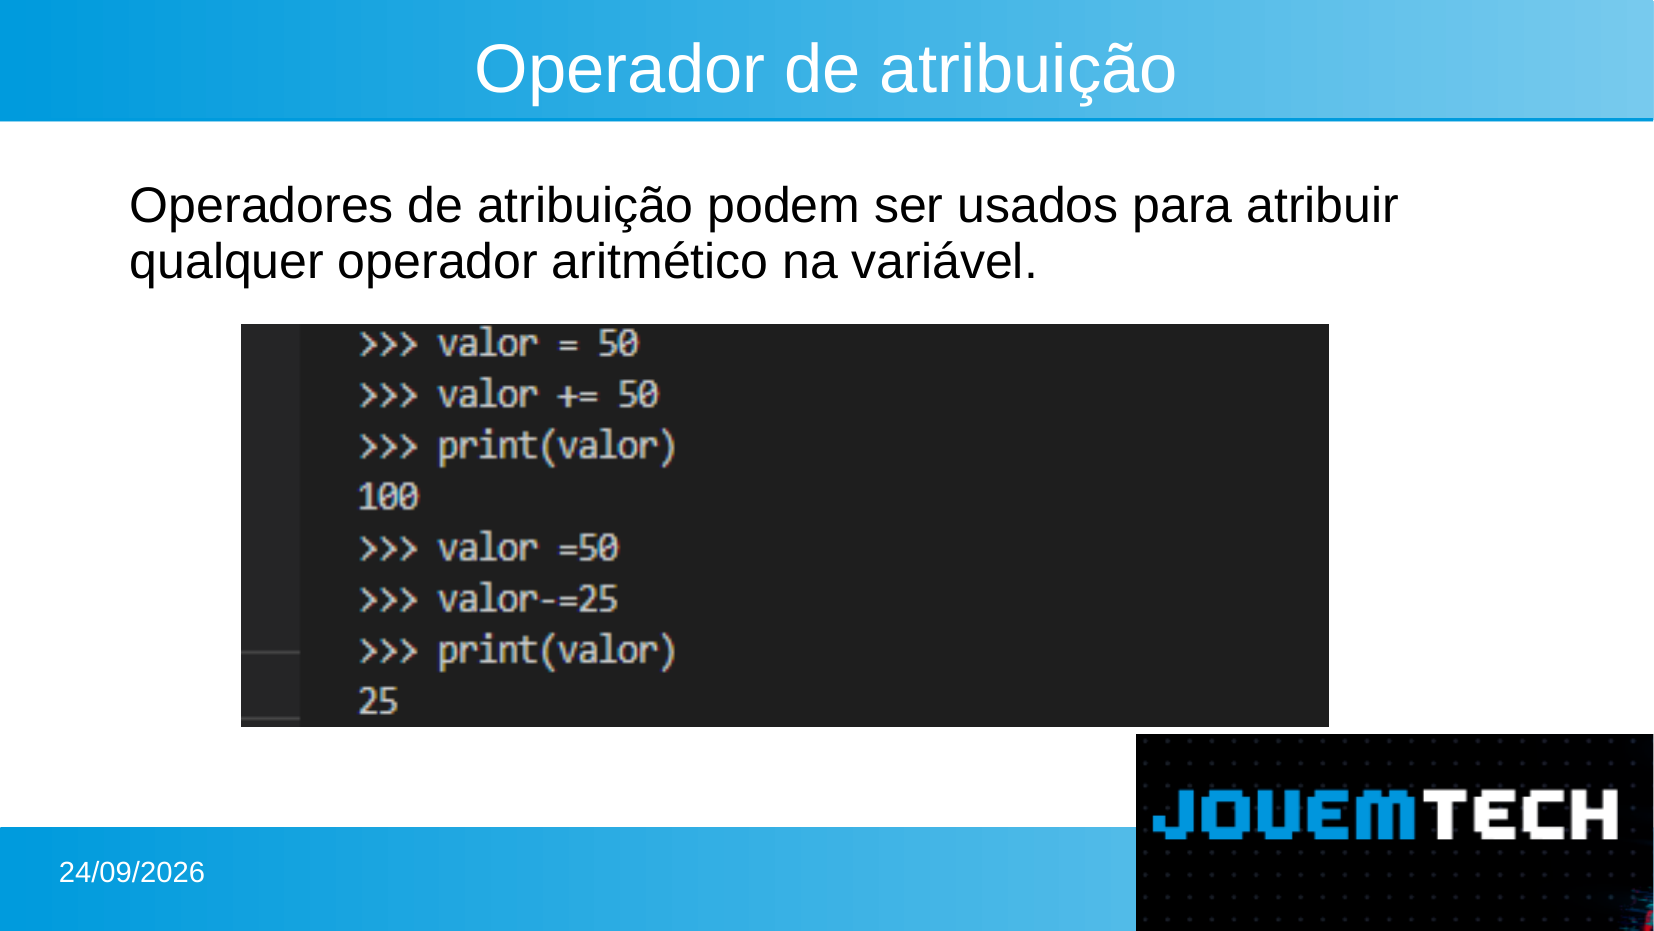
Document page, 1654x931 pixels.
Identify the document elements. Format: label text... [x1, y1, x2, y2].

picture [1136, 734, 1654, 931]
list Operadores de atribuição podem ser usados para atribuir qualquer operador aritmético na variável. [59, 177, 1595, 768]
title Operador de atribuição [59, 29, 1595, 108]
picture [241, 324, 1329, 727]
